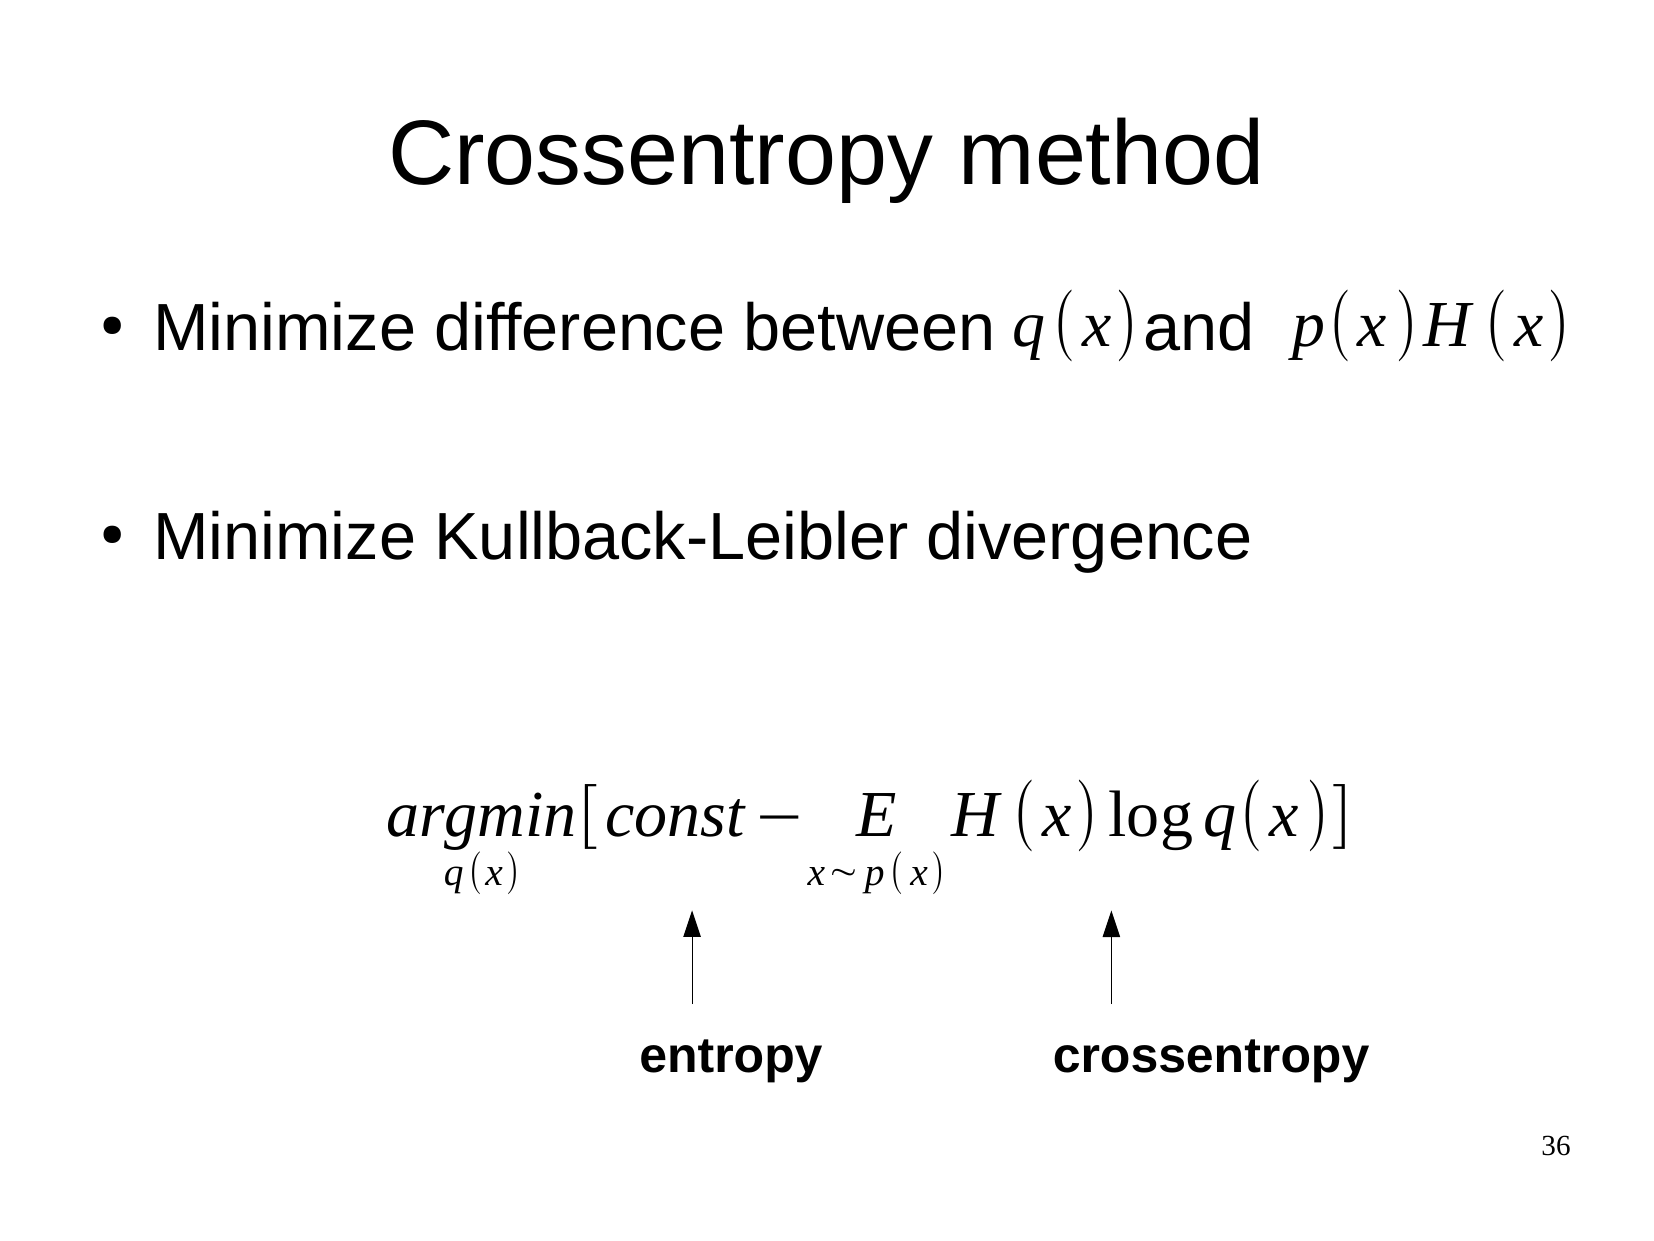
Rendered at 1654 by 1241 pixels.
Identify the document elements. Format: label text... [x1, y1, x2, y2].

chart [369, 775, 1366, 897]
text_box entropy [624, 1020, 838, 1092]
text_box crossentropy [1038, 1020, 1385, 1092]
title Crossentropy method [82, 49, 1571, 257]
chart [995, 284, 1155, 364]
chart [1267, 285, 1587, 365]
list Minimize difference between and Minimize Kullback-Leibler divergence [82, 290, 1571, 1010]
